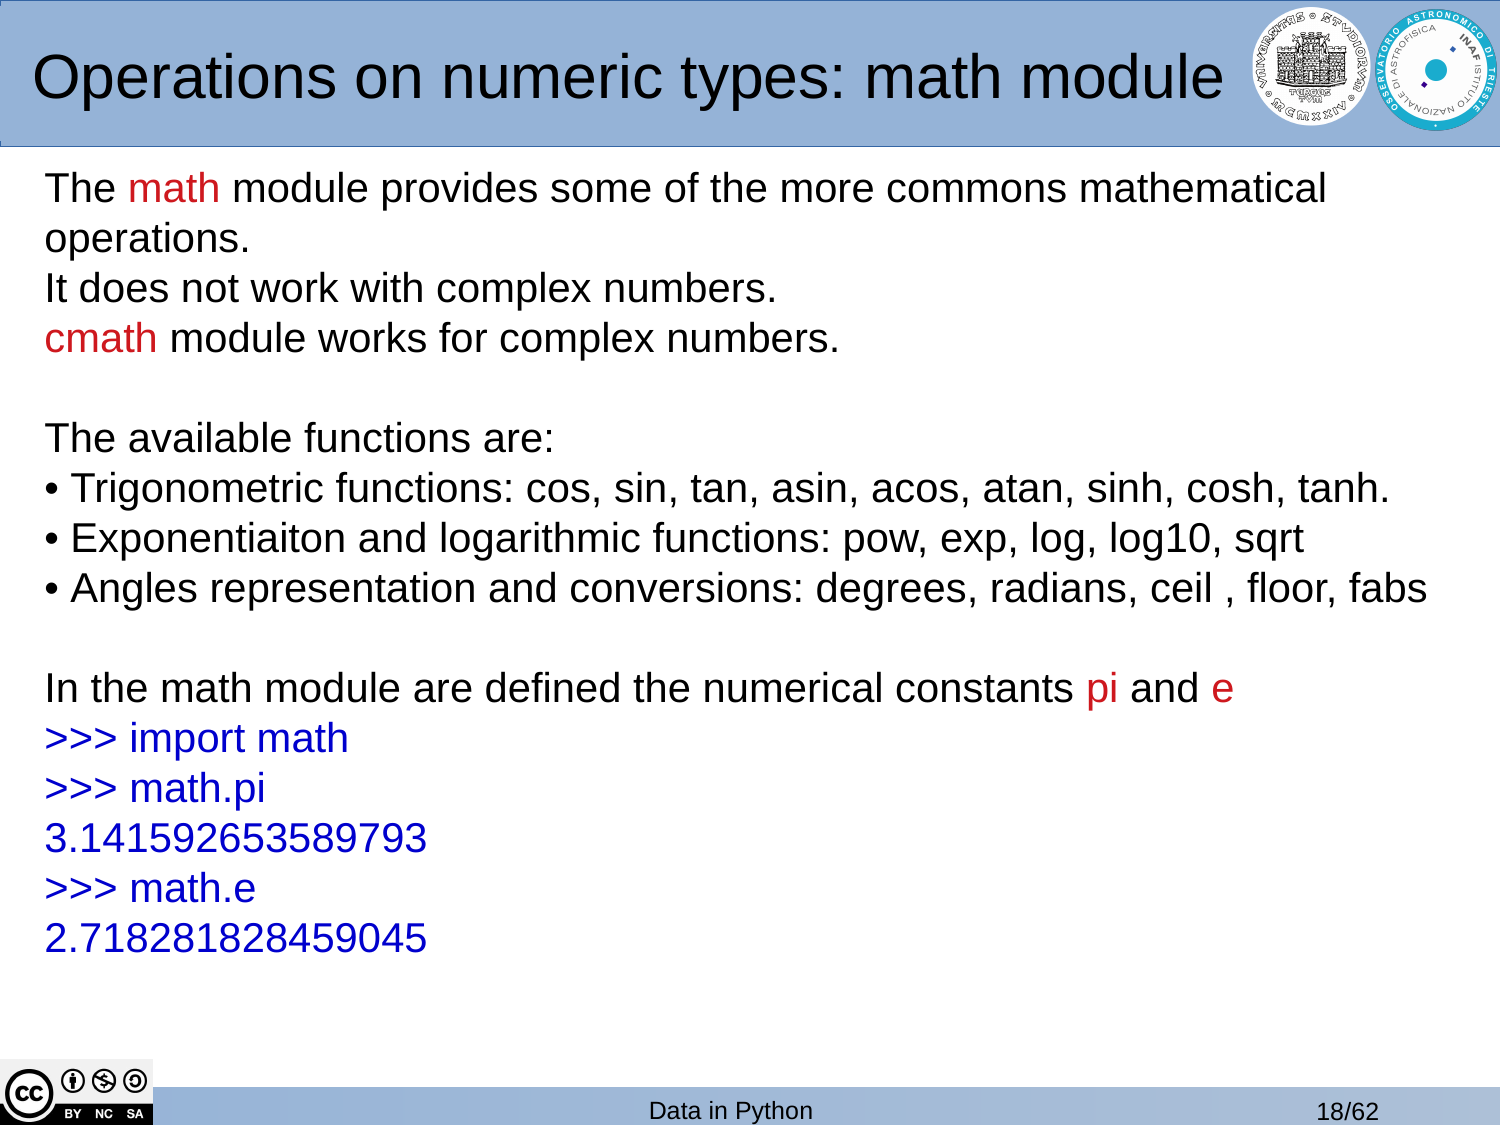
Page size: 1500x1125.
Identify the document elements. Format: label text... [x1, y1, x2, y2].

text_box Operations on numeric types: math module [0, 5, 1253, 141]
picture [1253, 0, 1500, 152]
list The math module provides some of the more commons mathematical operations. It does not work with complex numbers. cmath module works for complex numbers. The available functions are: • Trigonometric functions: cos, sin, tan, asin, acos, atan, sinh, cosh, tanh. • Exponentiaiton and logarithmic functions: pow, exp, log, log10, sqrt • Angles representation and conversions: degrees, radians, ceil , floor, fabs In the math module are defined the numerical constants pi and e >>> import math >>> math.pi 3.141592653589793 >>> math.e 2.718281828459045 [29, 152, 1500, 1065]
picture [0, 1059, 153, 1125]
